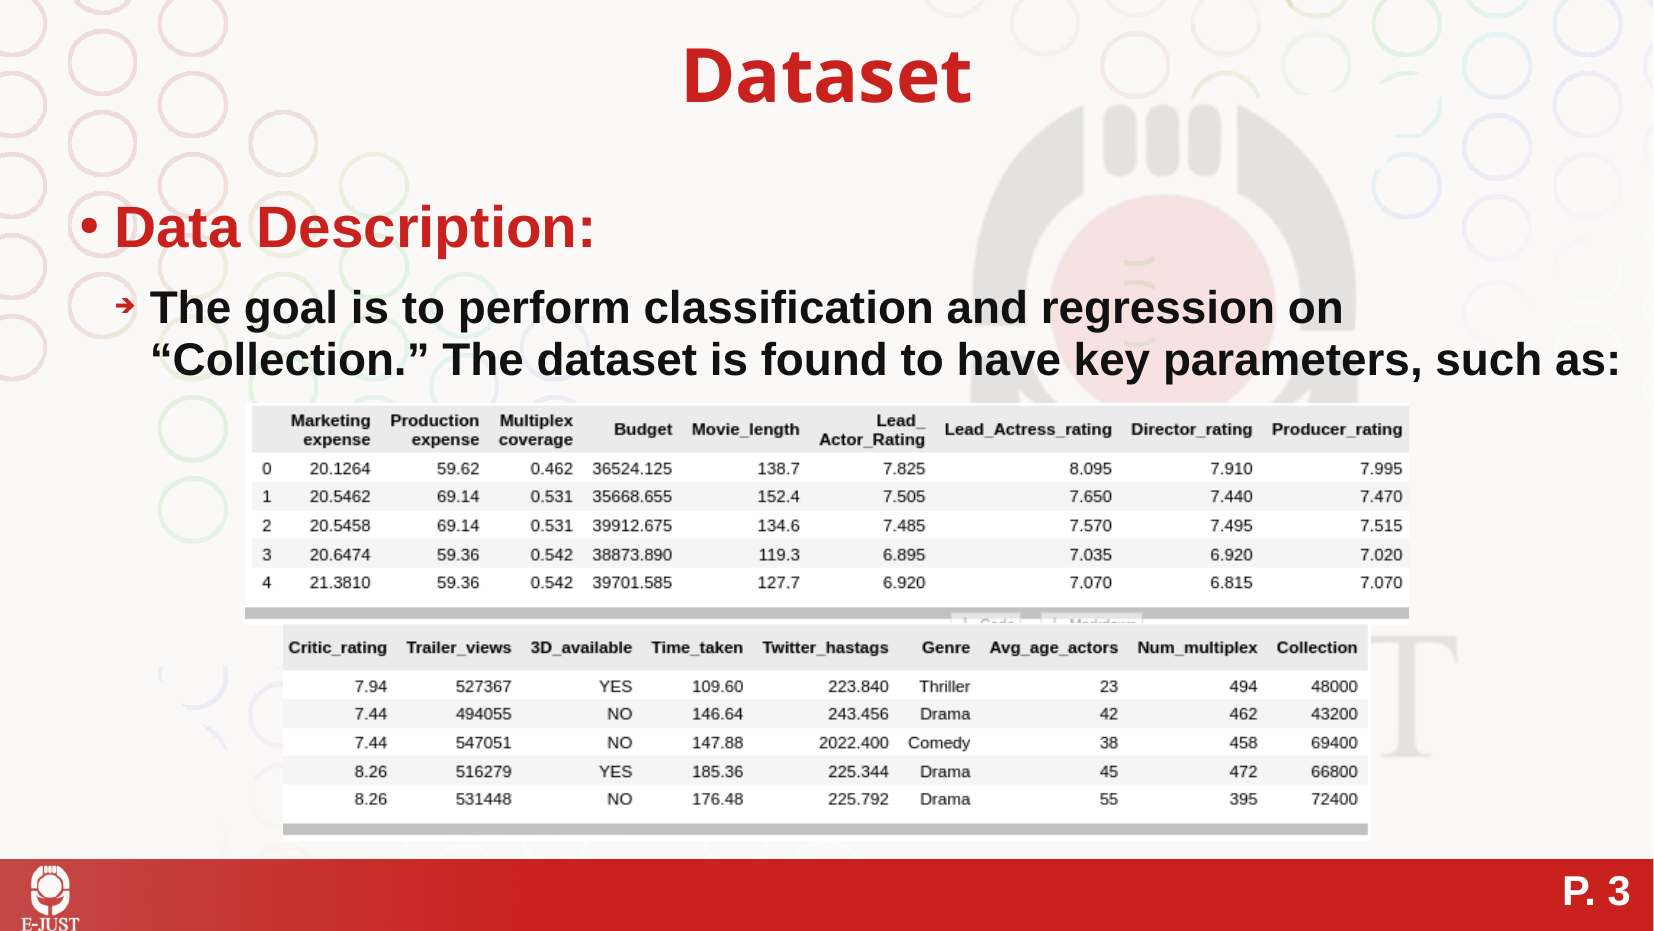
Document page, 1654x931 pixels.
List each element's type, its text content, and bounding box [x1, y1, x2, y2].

text_box Dataset [32, 14, 1622, 139]
text_box P. <number> [1368, 860, 1646, 922]
picture [0, 0, 1654, 931]
text_box Data Description: The goal is to perform classification and regression on “Collection.” The dataset is found to have key parameters, such as: [64, 187, 1651, 444]
